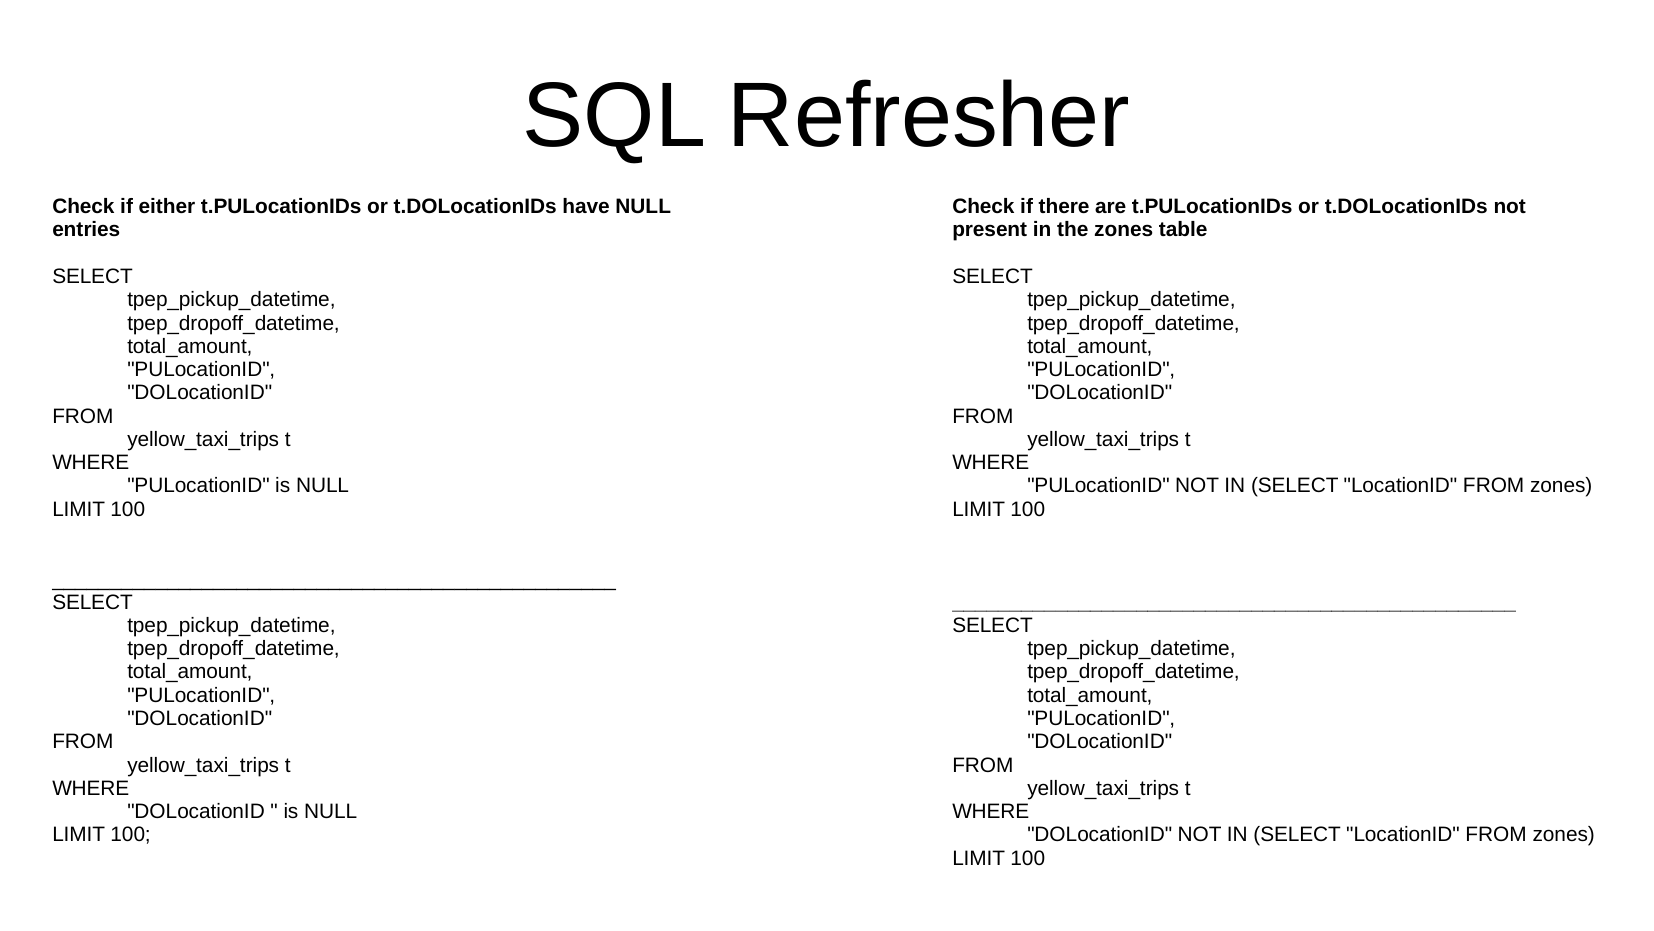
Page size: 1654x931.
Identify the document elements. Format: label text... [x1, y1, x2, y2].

text_box Check if there are t.PULocationIDs or t.DOLocationIDs not present in the zones table SELECT tpep_pickup_datetime, tpep_dropoff_datetime, total_amount, "PULocationID", "DOLocationID" FROM yellow_taxi_trips t WHERE "PULocationID" NOT IN (SELECT "LocationID" FROM zones) LIMIT 100 _________________________________________________ SELECT tpep_pickup_datetime, tpep_dropoff_datetime, total_amount, "PULocationID", "DOLocationID" FROM yellow_taxi_trips t WHERE "DOLocationID" NOT IN (SELECT "LocationID" FROM zones) LIMIT 100 [937, 187, 1613, 931]
title SQL Refresher [82, 37, 1571, 193]
text_box Check if either t.PULocationIDs or t.DOLocationIDs have NULL entries SELECT tpep_pickup_datetime, tpep_dropoff_datetime, total_amount, "PULocationID", "DOLocationID" FROM yellow_taxi_trips t WHERE "PULocationID" is NULL LIMIT 100 _________________________________________________ SELECT tpep_pickup_datetime, tpep_dropoff_datetime, total_amount, "PULocationID", "DOLocationID" FROM yellow_taxi_trips t WHERE "DOLocationID " is NULL LIMIT 100; [37, 187, 713, 931]
